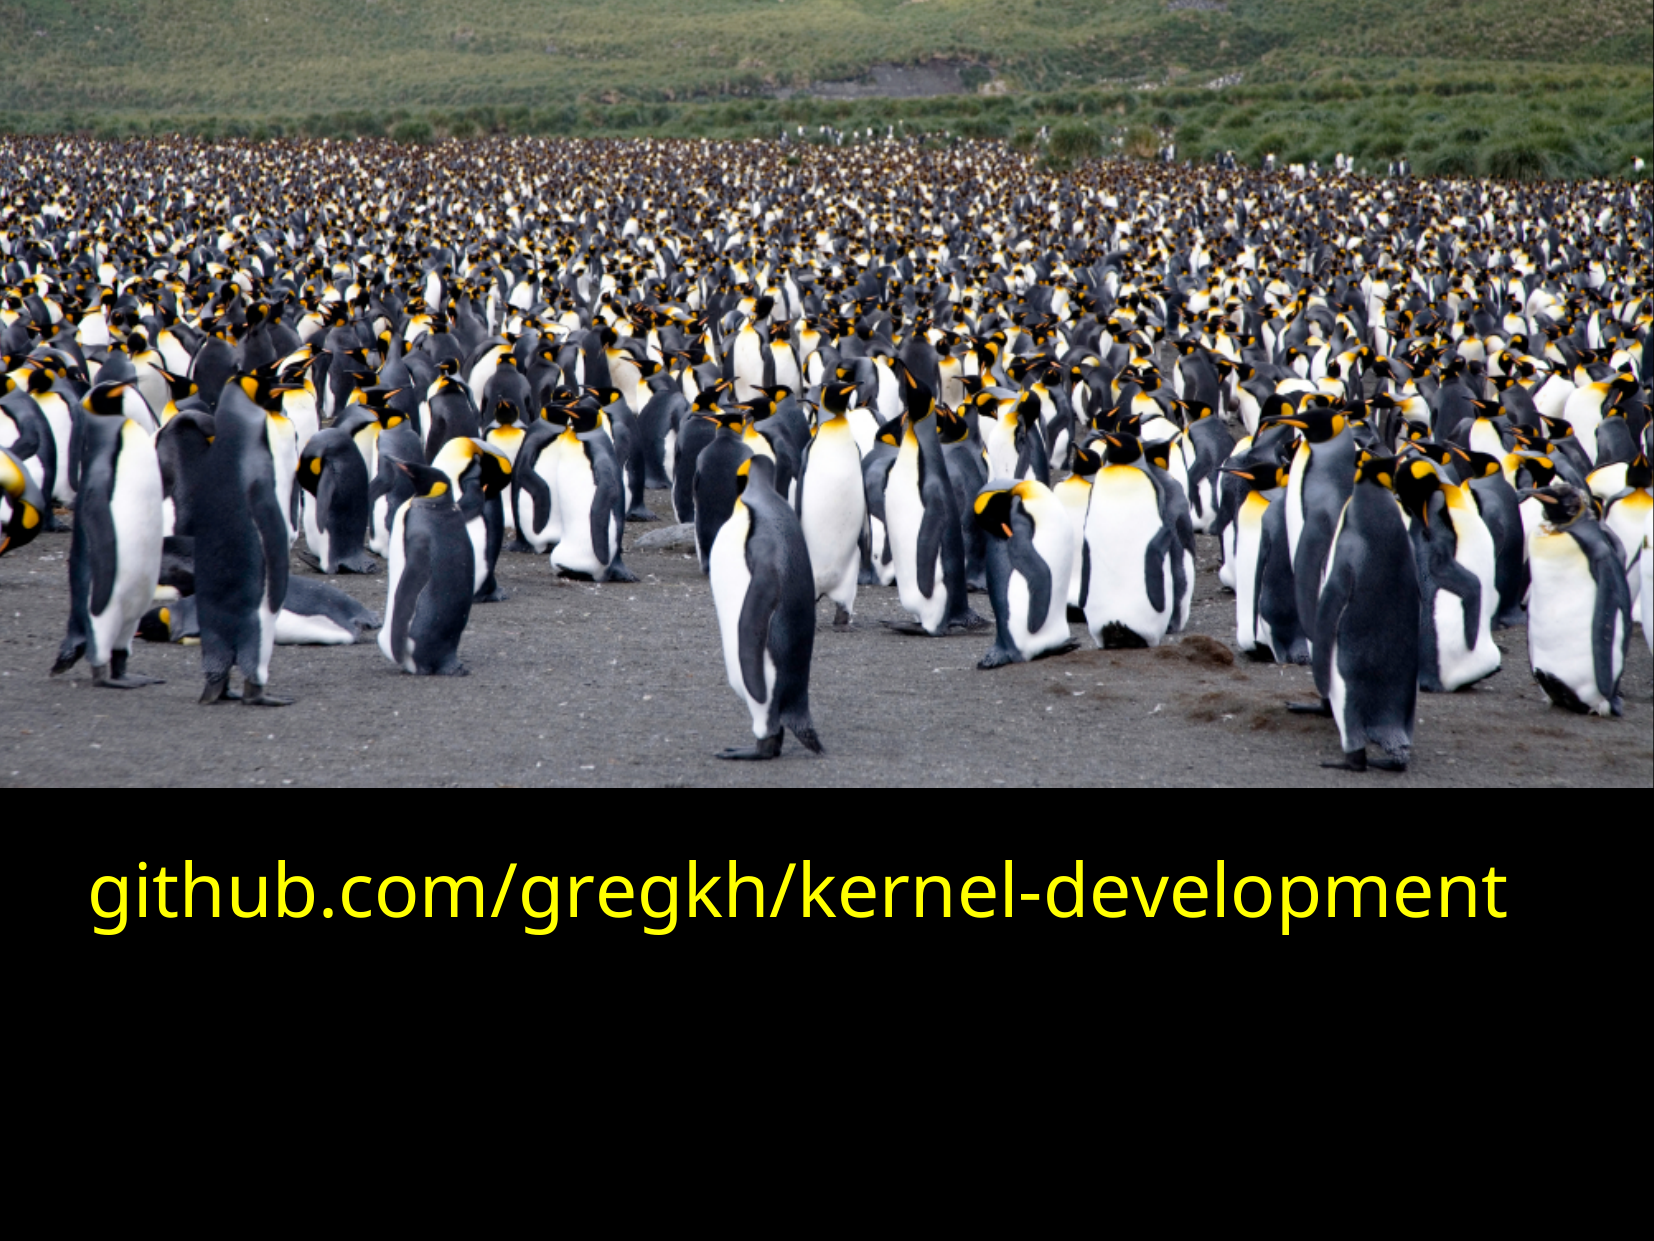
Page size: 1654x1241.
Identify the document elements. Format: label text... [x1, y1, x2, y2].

text_box github.com/gregkh/kernel-development [72, 829, 1582, 935]
text_box [0, 788, 1654, 1241]
picture [0, 0, 1654, 788]
